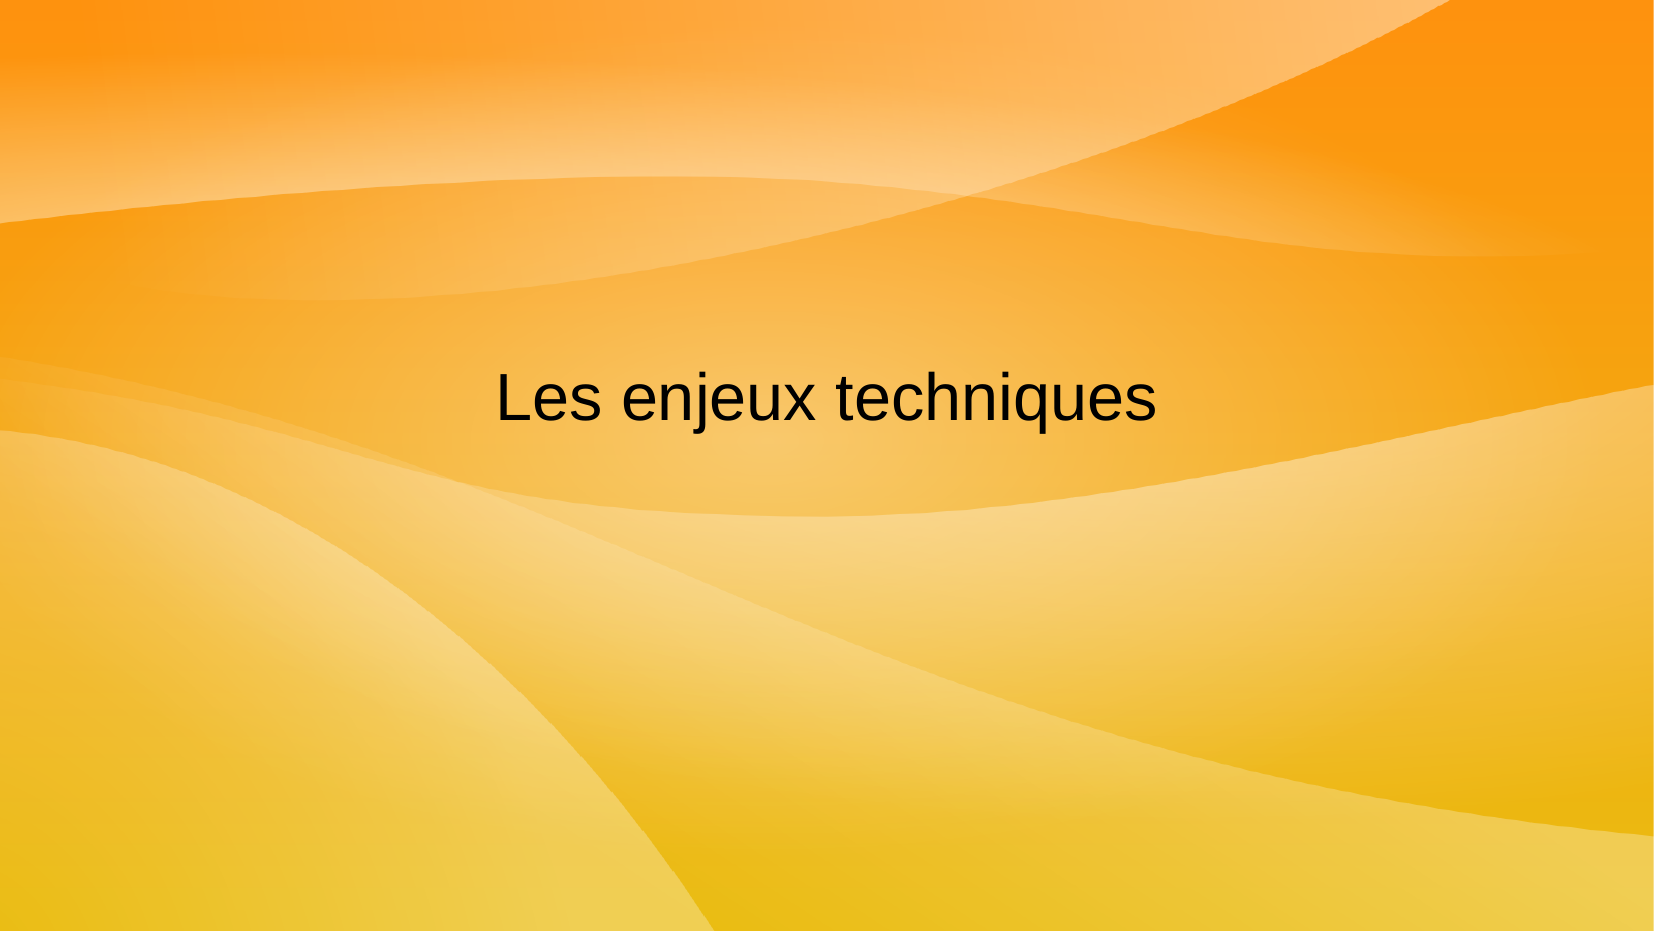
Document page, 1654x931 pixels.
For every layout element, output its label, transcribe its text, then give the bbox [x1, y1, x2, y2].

subtitle Les enjeux techniques [82, 37, 1571, 757]
picture [0, 0, 1654, 931]
